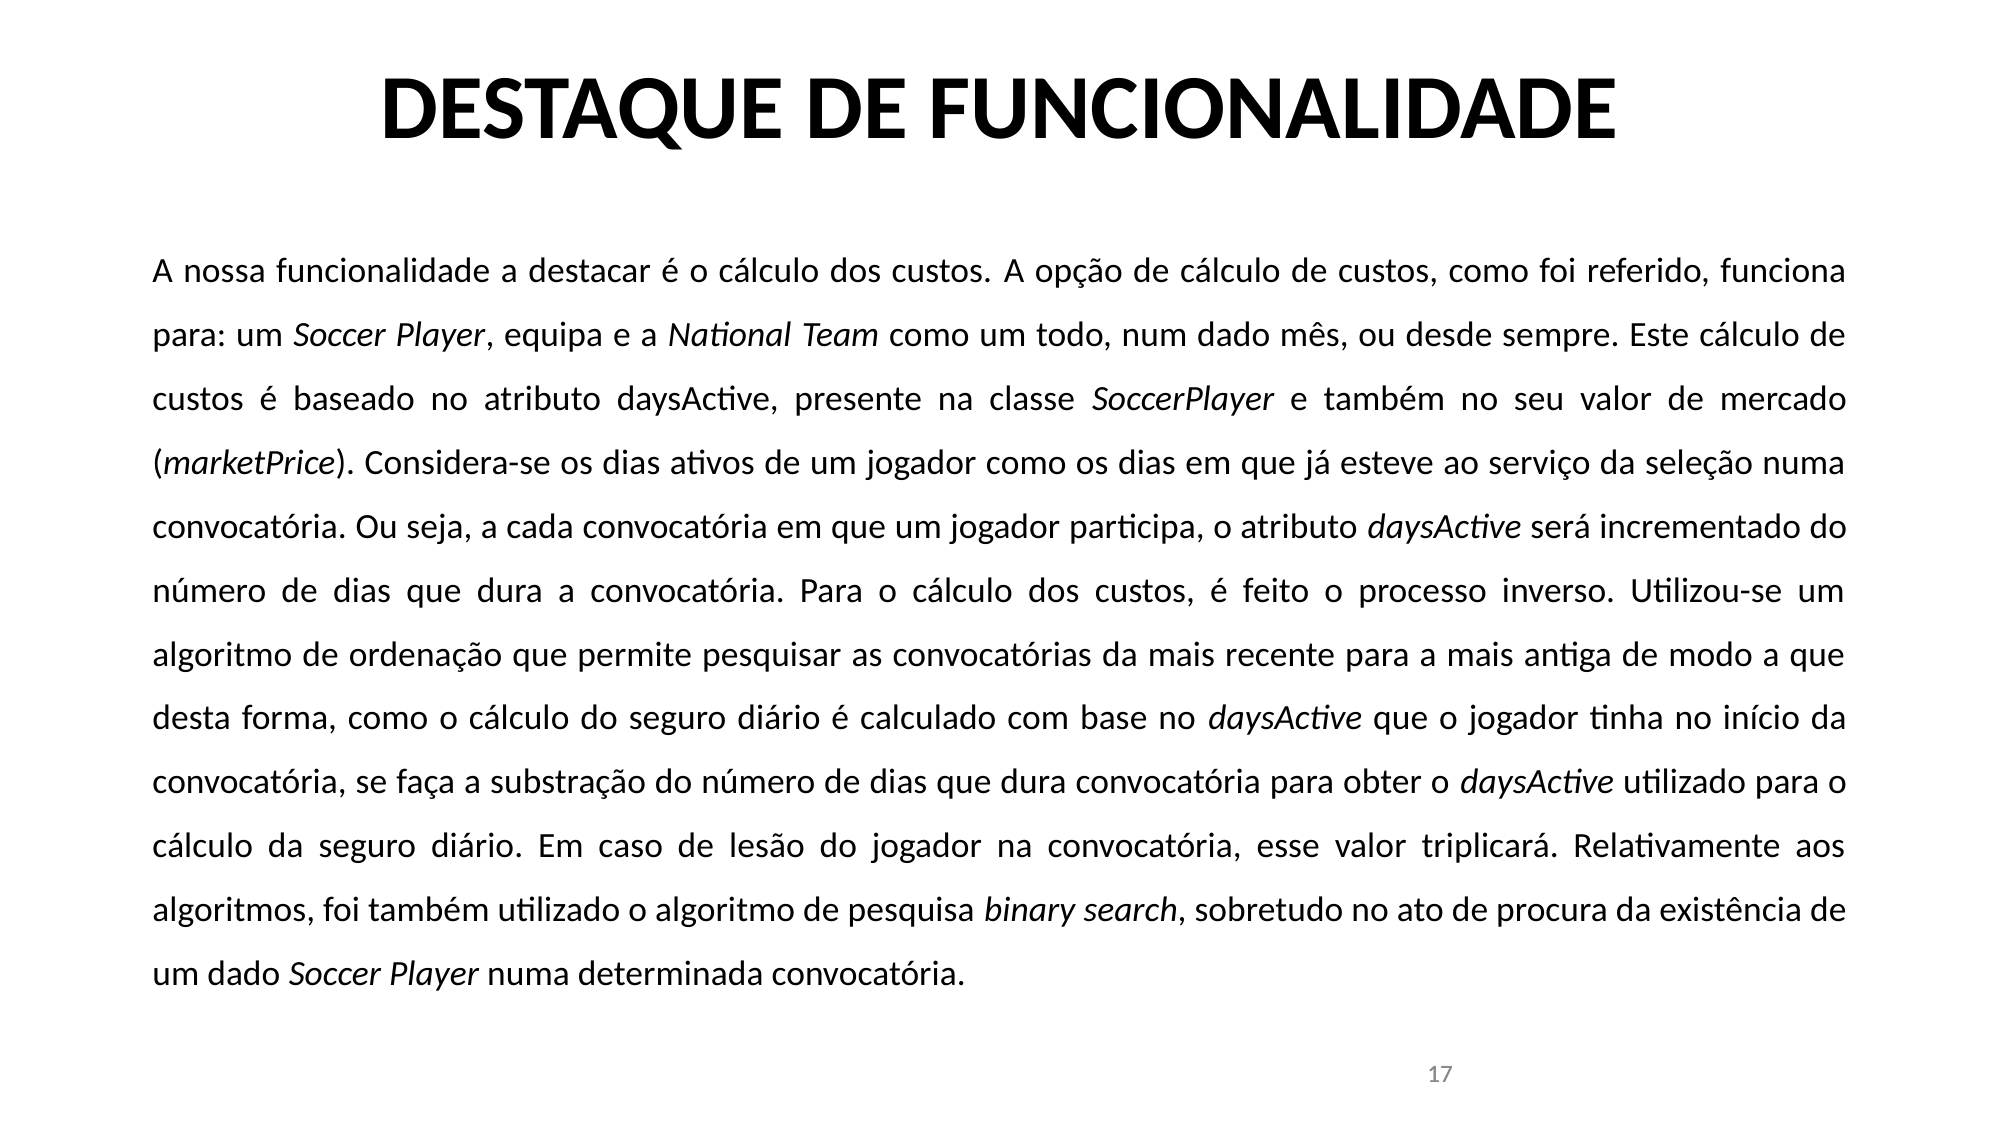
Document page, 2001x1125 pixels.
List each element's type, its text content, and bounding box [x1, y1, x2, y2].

text_box [1412, 1042, 1863, 1103]
list A nossa funcionalidade a destacar é o cálculo dos custos. A opção de cálculo de custos, como foi referido, funciona para: um Soccer Player, equipa e a National Team como um todo, num dado mês, ou desde sempre. Este cálculo de custos é baseado no atributo daysActive, presente na classe SoccerPlayer e também no seu valor de mercado (marketPrice). Considera-se os dias ativos de um jogador como os dias em que já esteve ao serviço da seleção numa convocatória. Ou seja, a cada convocatória em que um jogador participa, o atributo daysActive será incrementado do número de dias que dura a convocatória. Para o cálculo dos custos, é feito o processo inverso. Utilizou-se um algoritmo de ordenação que permite pesquisar as convocatórias da mais recente para a mais antiga de modo a que desta forma, como o cálculo do seguro diário é calculado com base no daysActive que o jogador tinha no início da convocatória, se faça a substração do número de dias que dura convocatória para obter o daysActive utilizado para o cálculo da seguro diário. Em caso de lesão do jogador na convocatória, esse valor triplicará. Relativamente aos algoritmos, foi também utilizado o algoritmo de pesquisa binary search, sobretudo no ato de procura da existência de um dado Soccer Player numa determinada convocatória. [137, 218, 1863, 1015]
title DESTAQUE DE FUNCIONALIDADE [137, 0, 1863, 218]
